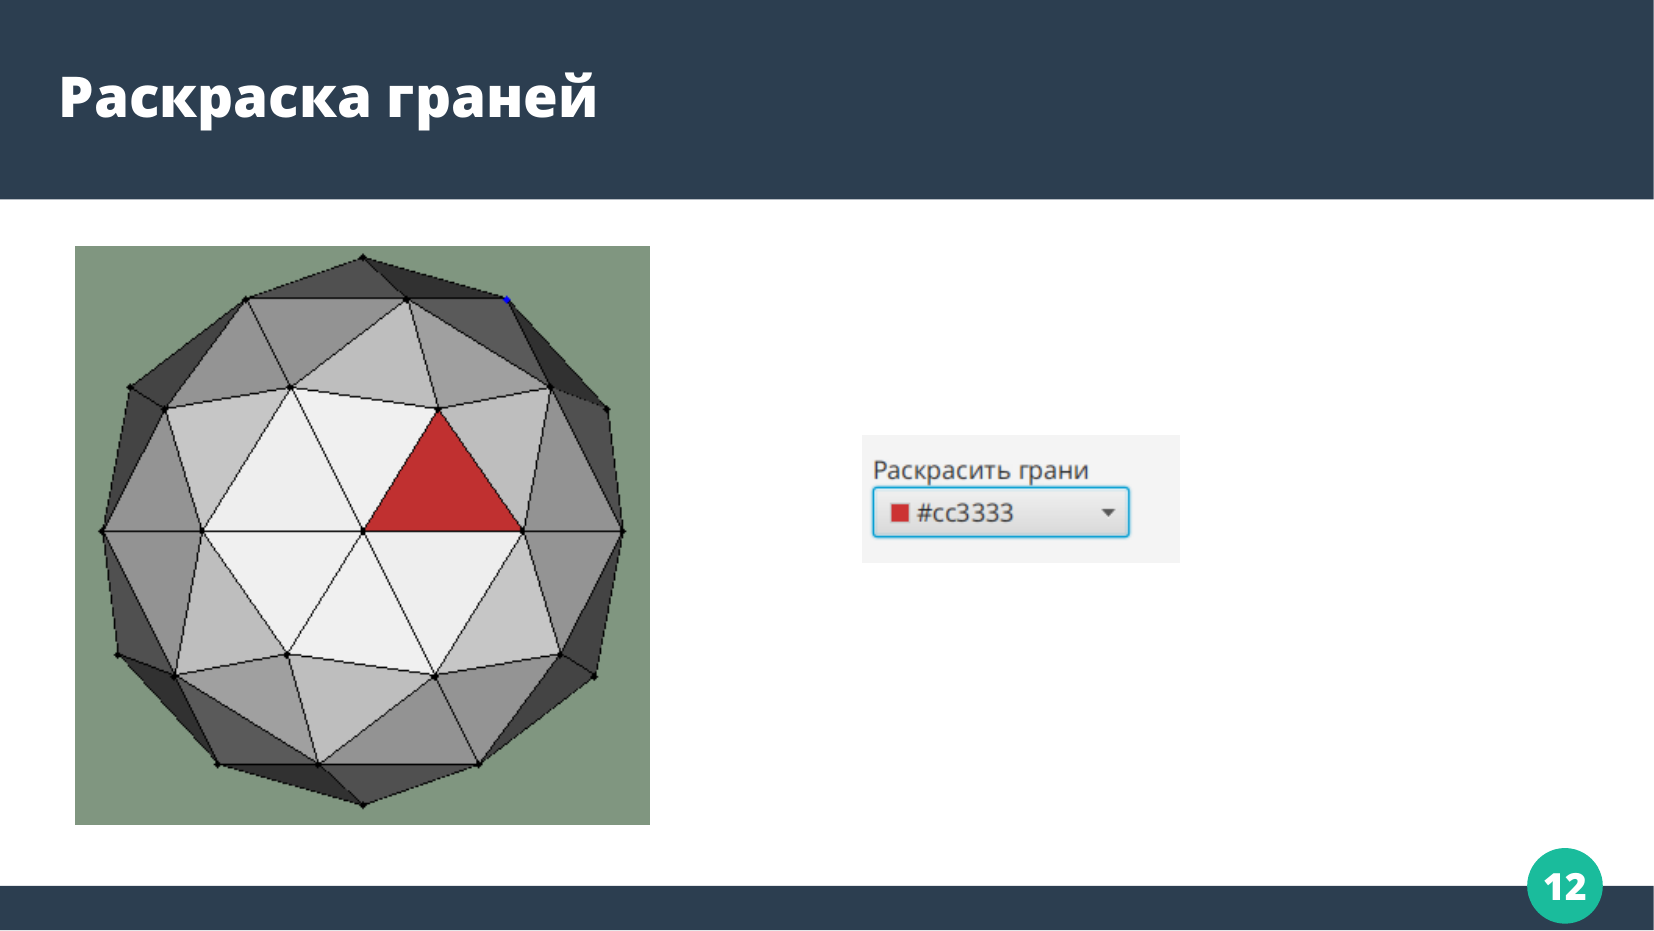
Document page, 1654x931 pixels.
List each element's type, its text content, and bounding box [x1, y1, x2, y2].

picture [862, 435, 1180, 563]
picture [75, 246, 650, 826]
title Раскраска граней [59, 37, 1595, 155]
